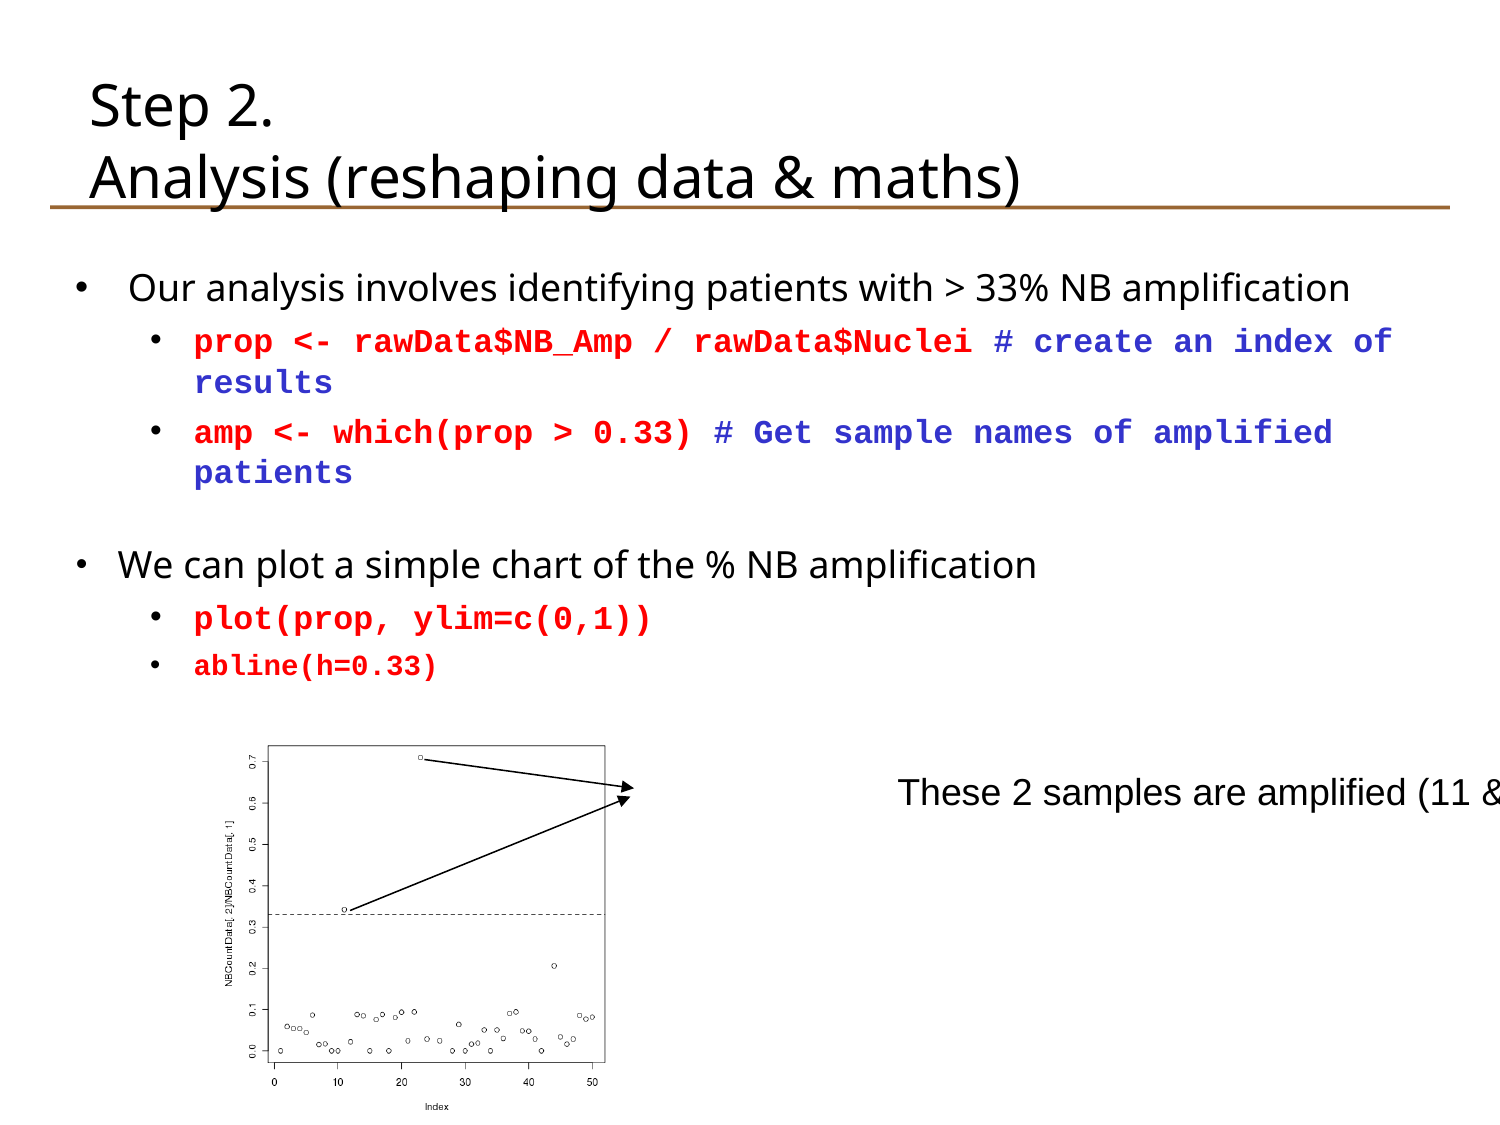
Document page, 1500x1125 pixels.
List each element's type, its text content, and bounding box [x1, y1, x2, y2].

text_box Our analysis involves identifying patients with > 33% NB amplification prop <- rawData$NB_Amp / rawData$Nuclei # create an index of results amp <- which(prop > 0.33) # Get sample names of amplified patients We can plot a simple chart of the % NB amplification plot(prop, ylim=c(0,1)) abline(h=0.33) [75, 263, 1425, 1006]
text_box Step 2. Analysis (reshaping data & maths) [75, 44, 1425, 233]
picture [220, 1006, 629, 1125]
